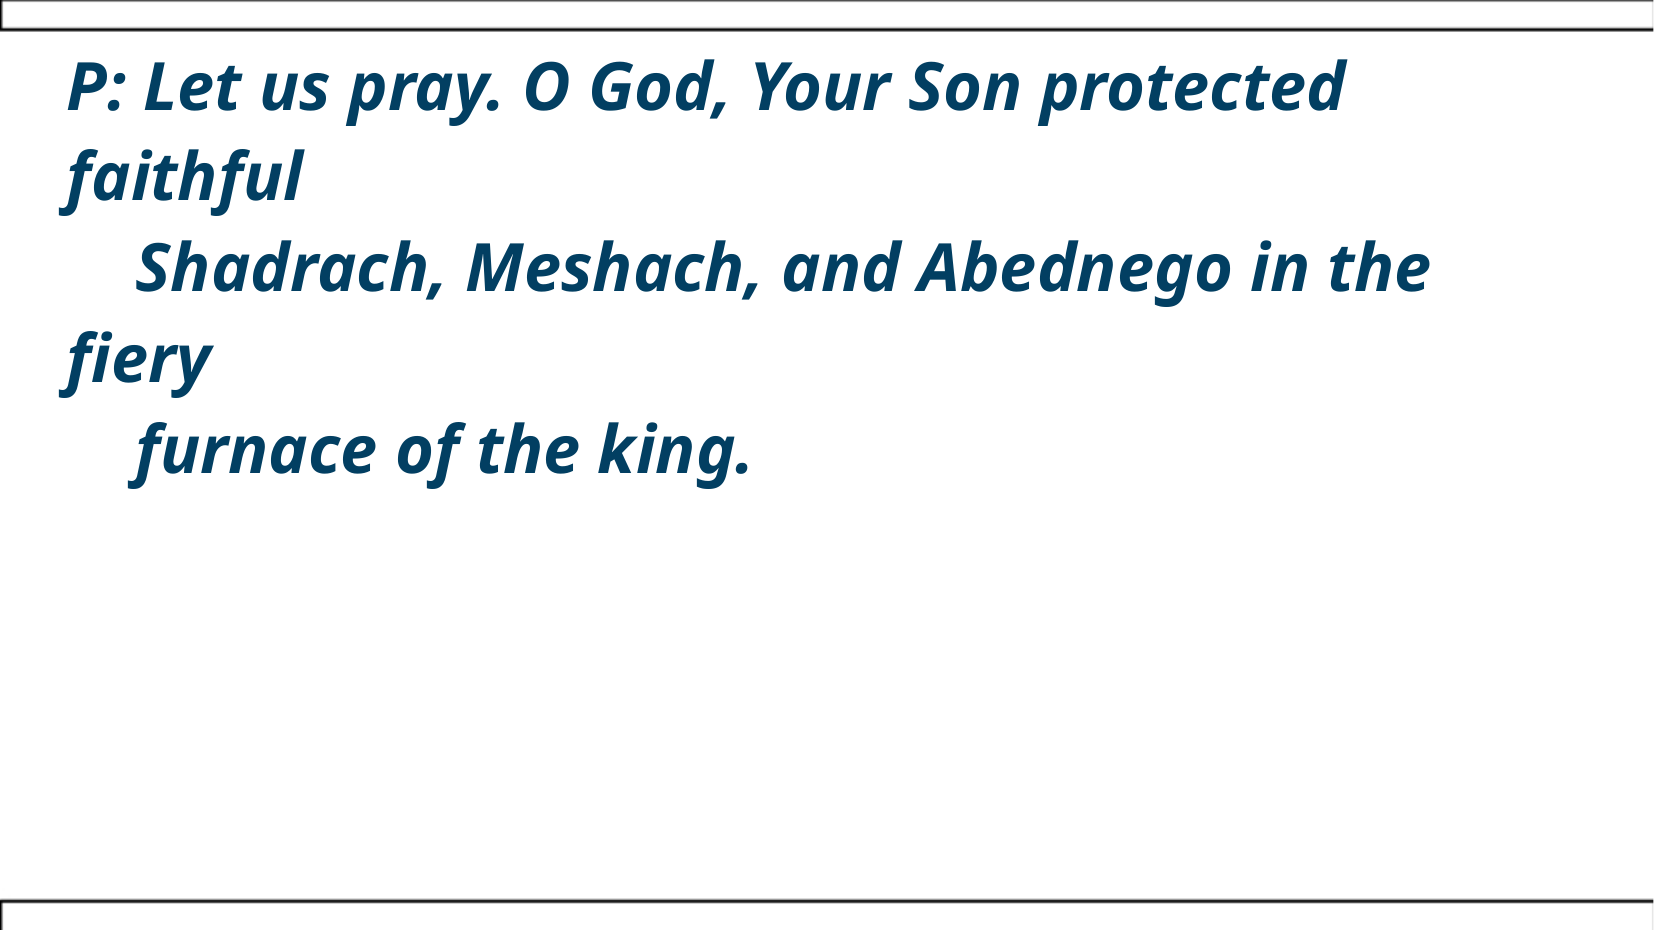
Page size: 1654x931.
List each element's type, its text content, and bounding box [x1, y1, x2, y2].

picture [0, 0, 1654, 930]
text_box P: Let us pray. O God, Your Son protected faithful Shadrach, Meshach, and Abednego in the fiery furnace of the king. [51, 31, 1597, 316]
